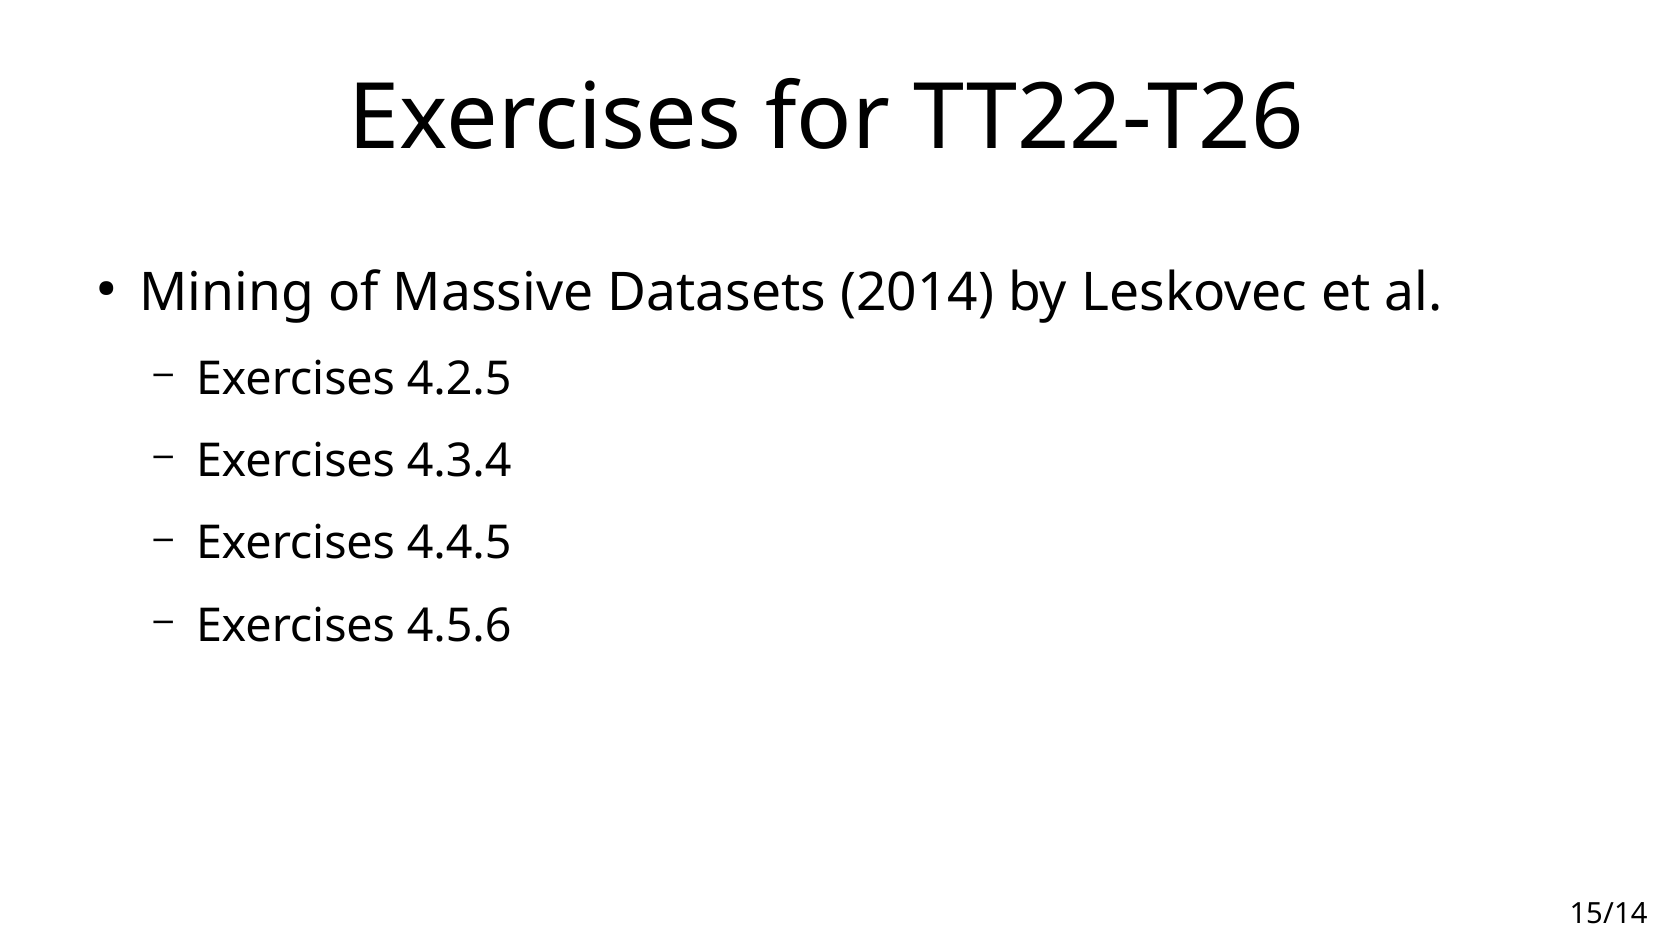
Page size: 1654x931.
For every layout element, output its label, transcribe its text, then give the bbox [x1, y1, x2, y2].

title Exercises for TT22-T26 [82, 1, 1571, 226]
list Mining of Massive Datasets (2014) by Leskovec et al. Exercises 4.2.5 Exercises 4.3.4 Exercises 4.4.5 Exercises 4.5.6 [82, 253, 1571, 659]
